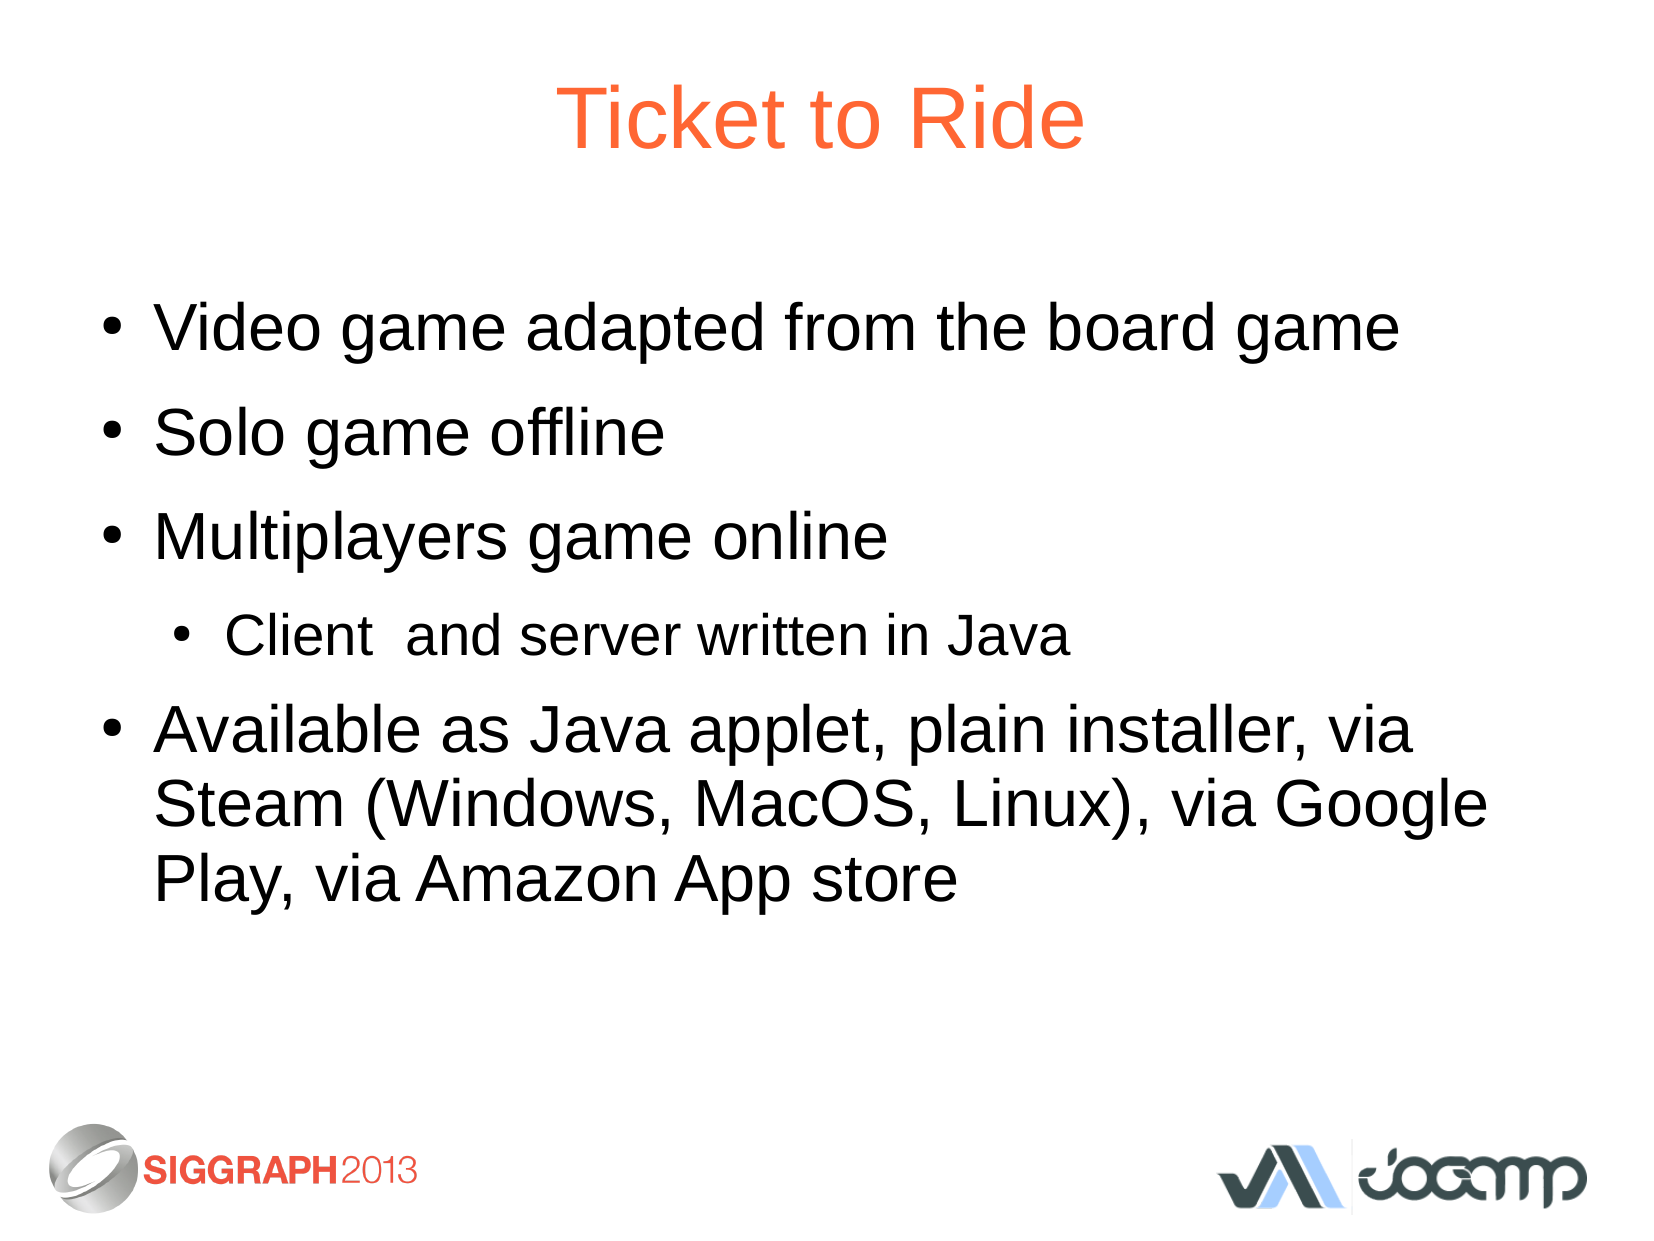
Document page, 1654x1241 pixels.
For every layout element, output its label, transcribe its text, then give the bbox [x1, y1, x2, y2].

title Ticket to Ride [68, 49, 1576, 188]
picture [45, 1122, 421, 1215]
picture [1215, 1139, 1587, 1215]
list Video game adapted from the board game Solo game offline Multiplayers game online Client and server written in Java Available as Java applet, plain installer, via Steam (Windows, MacOS, Linux), via Google Play, via Amazon App store [82, 290, 1538, 1010]
